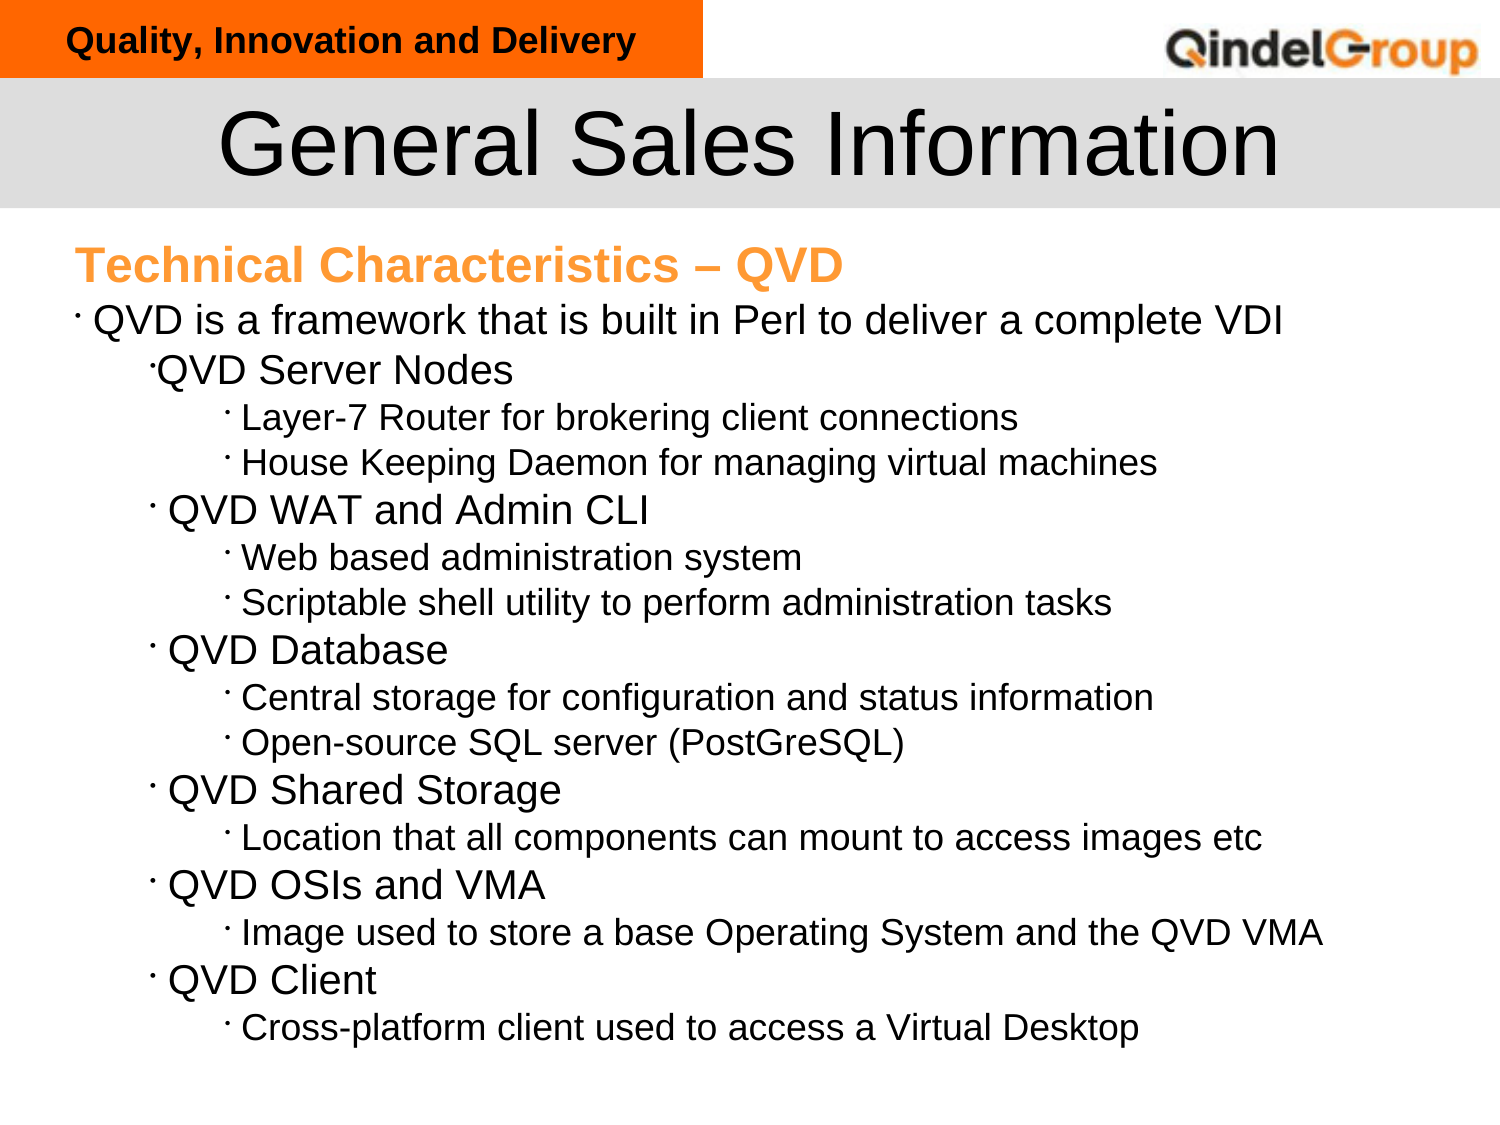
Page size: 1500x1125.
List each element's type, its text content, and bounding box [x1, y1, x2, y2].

title General Sales Information [75, 45, 1426, 224]
text_box Technical Characteristics – QVD QVD is a framework that is built in Perl to deliver a complete VDI QVD Server Nodes Layer-7 Router for brokering client connections House Keeping Daemon for managing virtual machines QVD WAT and Admin CLI Web based administration system Scriptable shell utility to perform administration tasks QVD Database Central storage for configuration and status information Open-source SQL server (PostGreSQL) QVD Shared Storage Location that all components can mount to access images etc QVD OSIs and VMA Image used to store a base Operating System and the QVD VMA QVD Client Cross-platform client used to access a Virtual Desktop [60, 224, 1426, 1056]
picture [1163, 23, 1481, 78]
